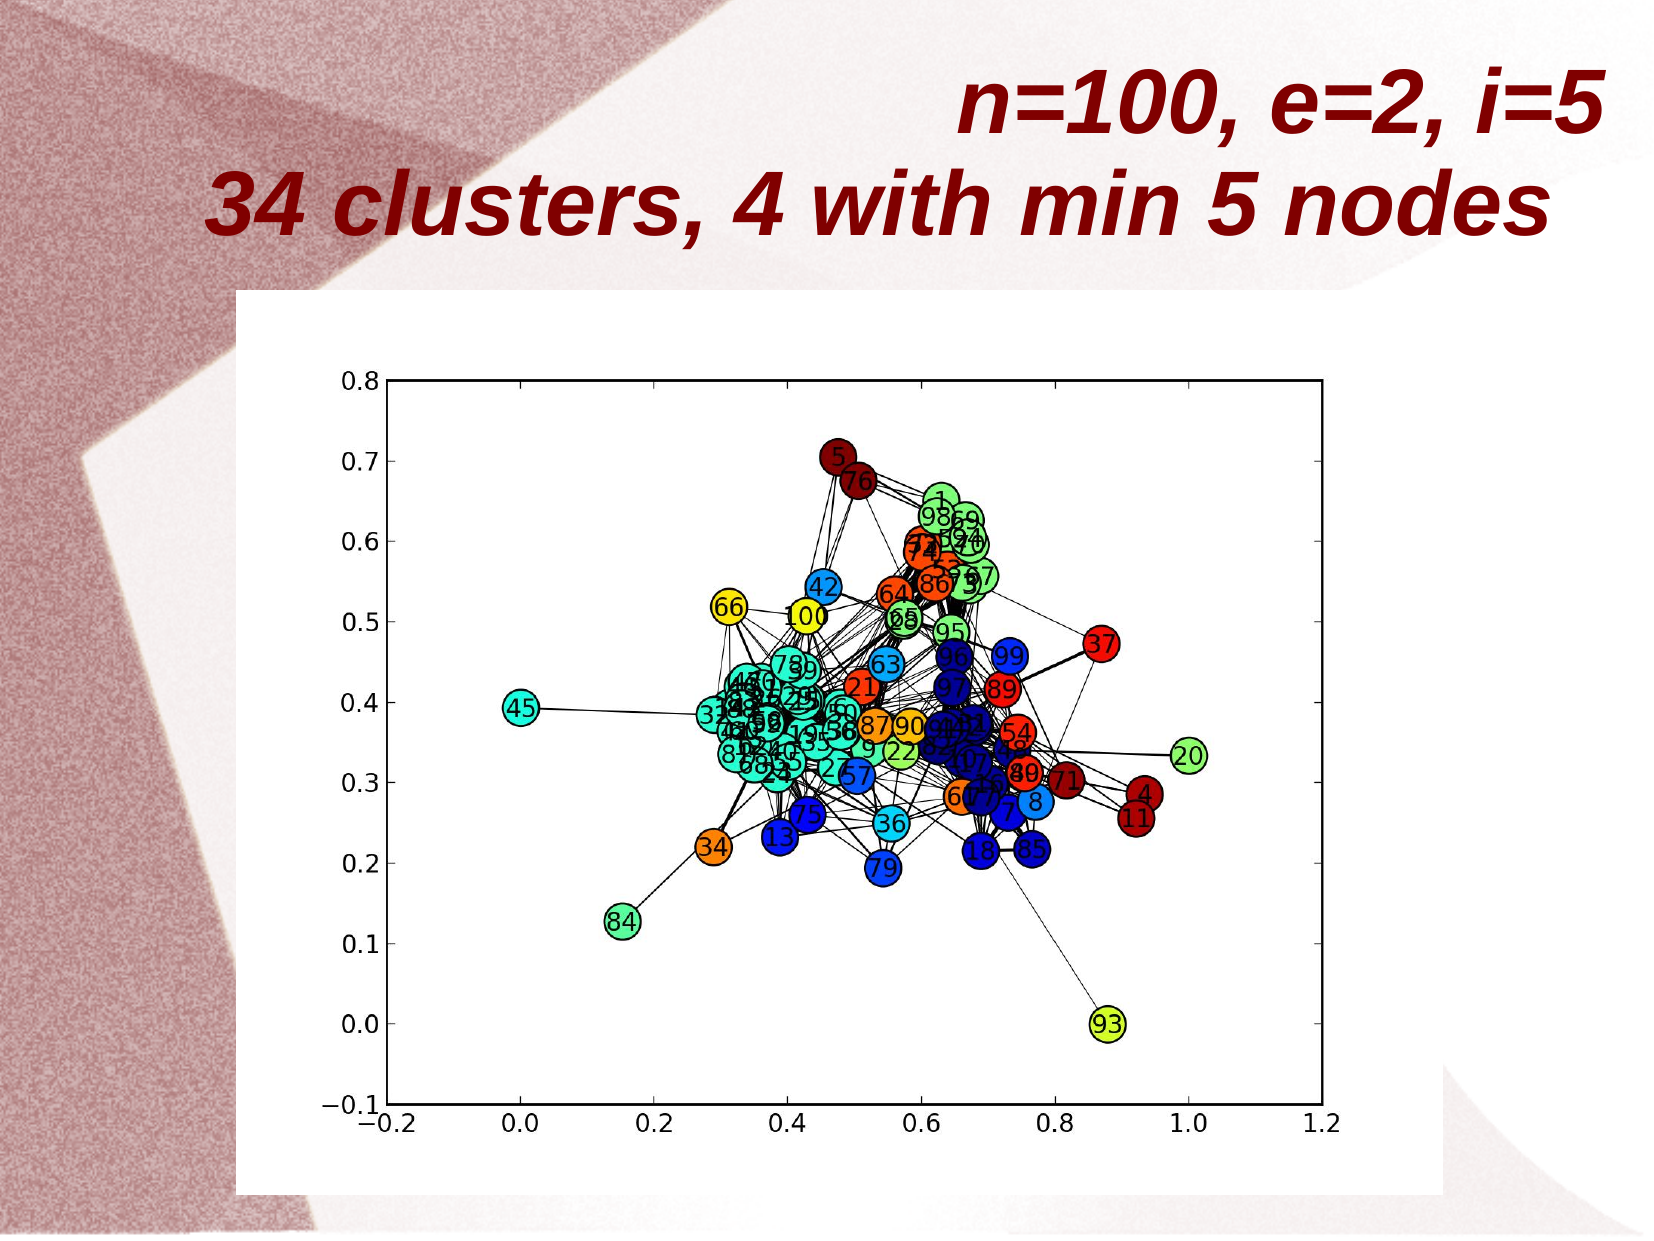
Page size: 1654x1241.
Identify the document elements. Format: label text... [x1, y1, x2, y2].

picture [0, 0, 1654, 1241]
title n=100, e=2, i=5 34 clusters, 4 with min 5 nodes [188, 49, 1607, 257]
